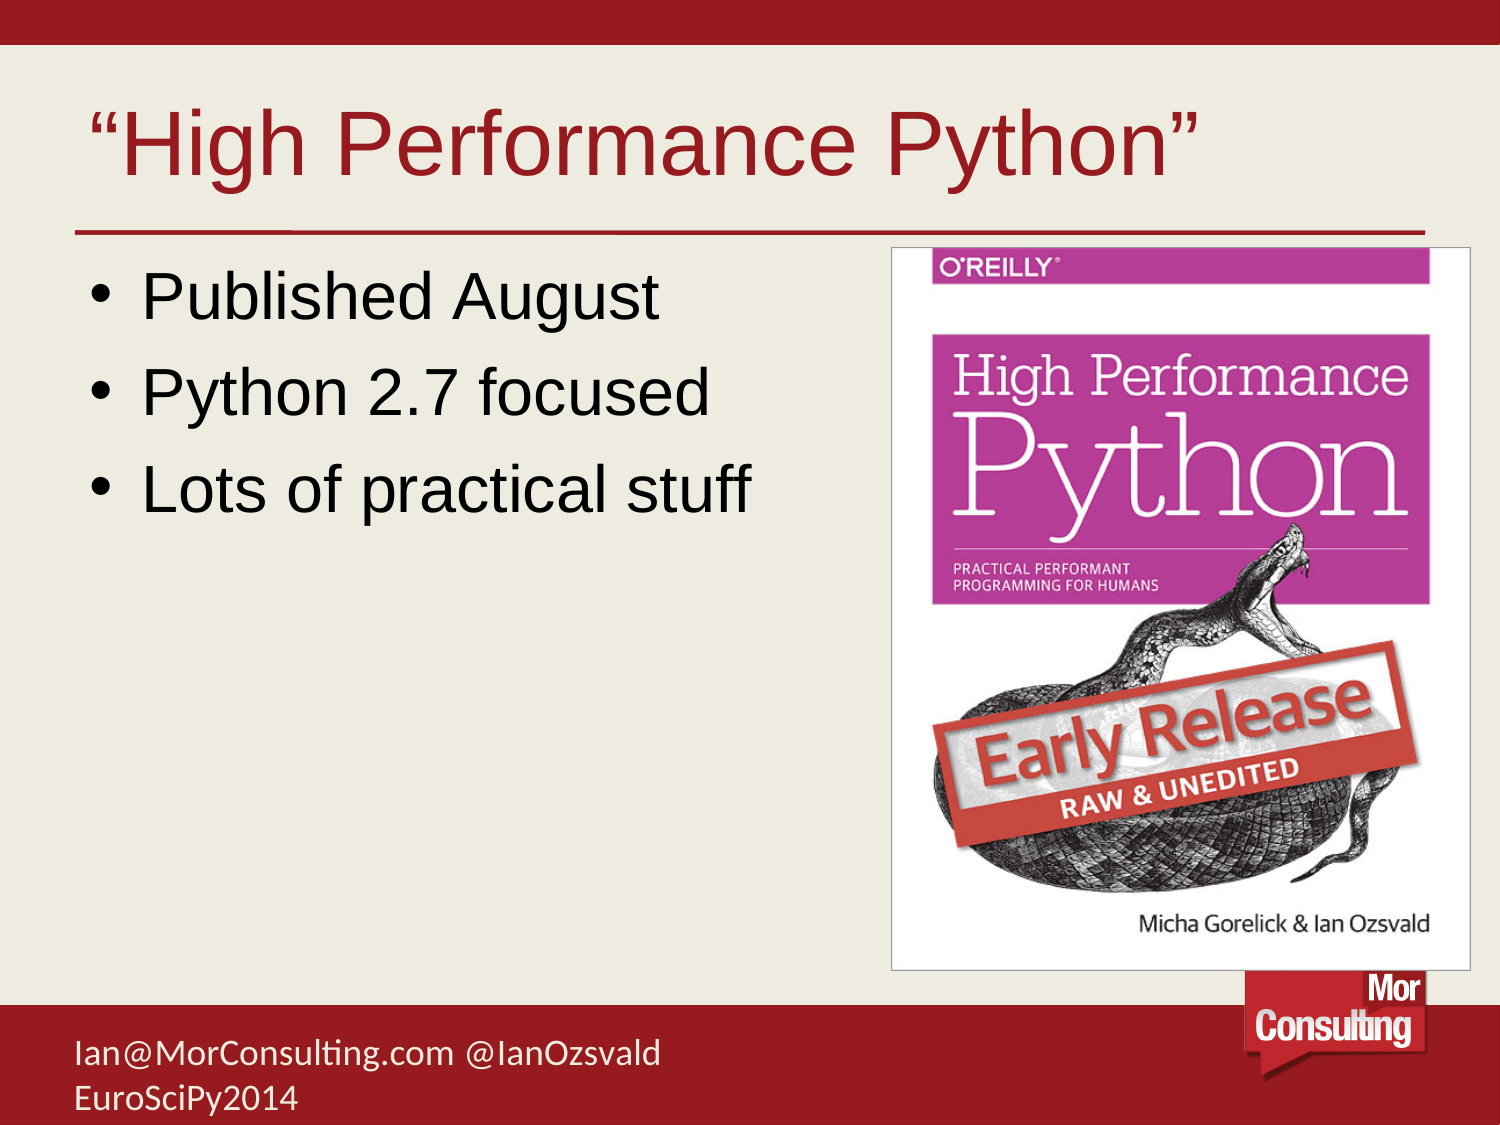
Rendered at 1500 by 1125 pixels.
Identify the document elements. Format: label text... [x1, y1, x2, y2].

text_box Published August Python 2.7 focused Lots of practical stuff [75, 244, 1426, 928]
text_box “High Performance Python” [75, 45, 1426, 233]
picture [891, 247, 1471, 1089]
